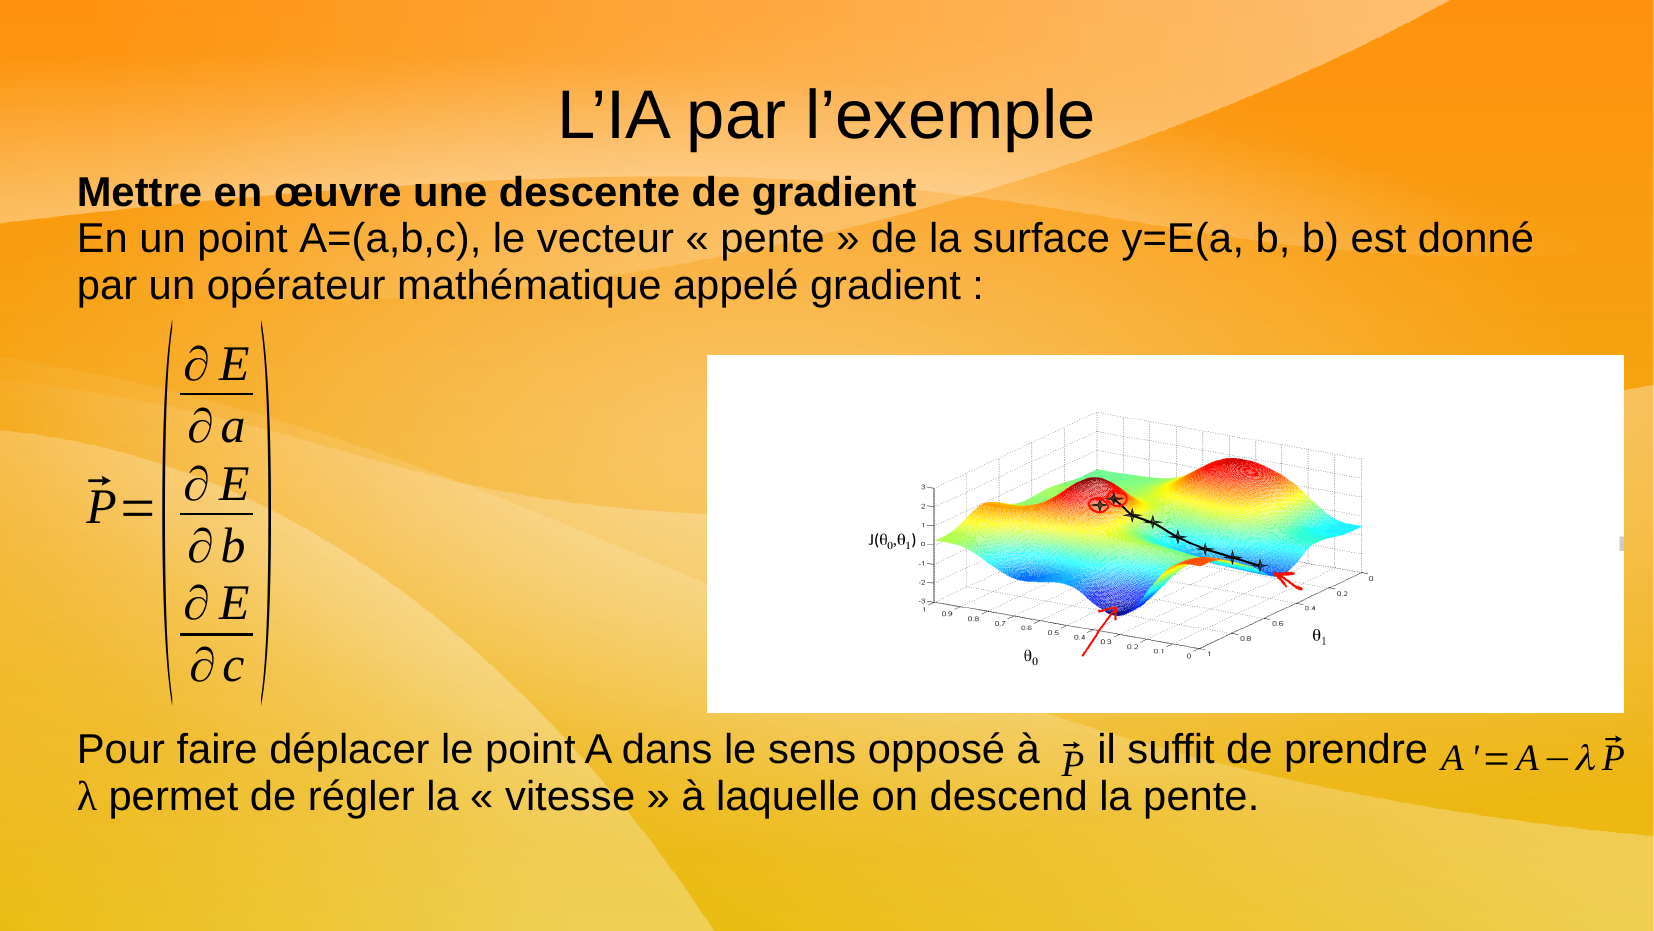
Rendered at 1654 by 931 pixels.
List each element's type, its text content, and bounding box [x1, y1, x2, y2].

chart [1431, 733, 1633, 779]
chart [1053, 738, 1092, 785]
chart [76, 317, 282, 711]
title L’IA par l’exemple [82, 37, 1571, 193]
picture [0, 0, 1654, 931]
subtitle Mettre en œuvre une descente de gradient En un point A=(a,b,c), le vecteur « pente » de la surface y=E(a, b, b) est donné par un opérateur mathématique appelé gradient : Pour faire déplacer le point A dans le sens opposé à il suffit de prendre λ permet de régler la « vitesse » à laquelle on descend la pente. [76, 168, 1565, 917]
